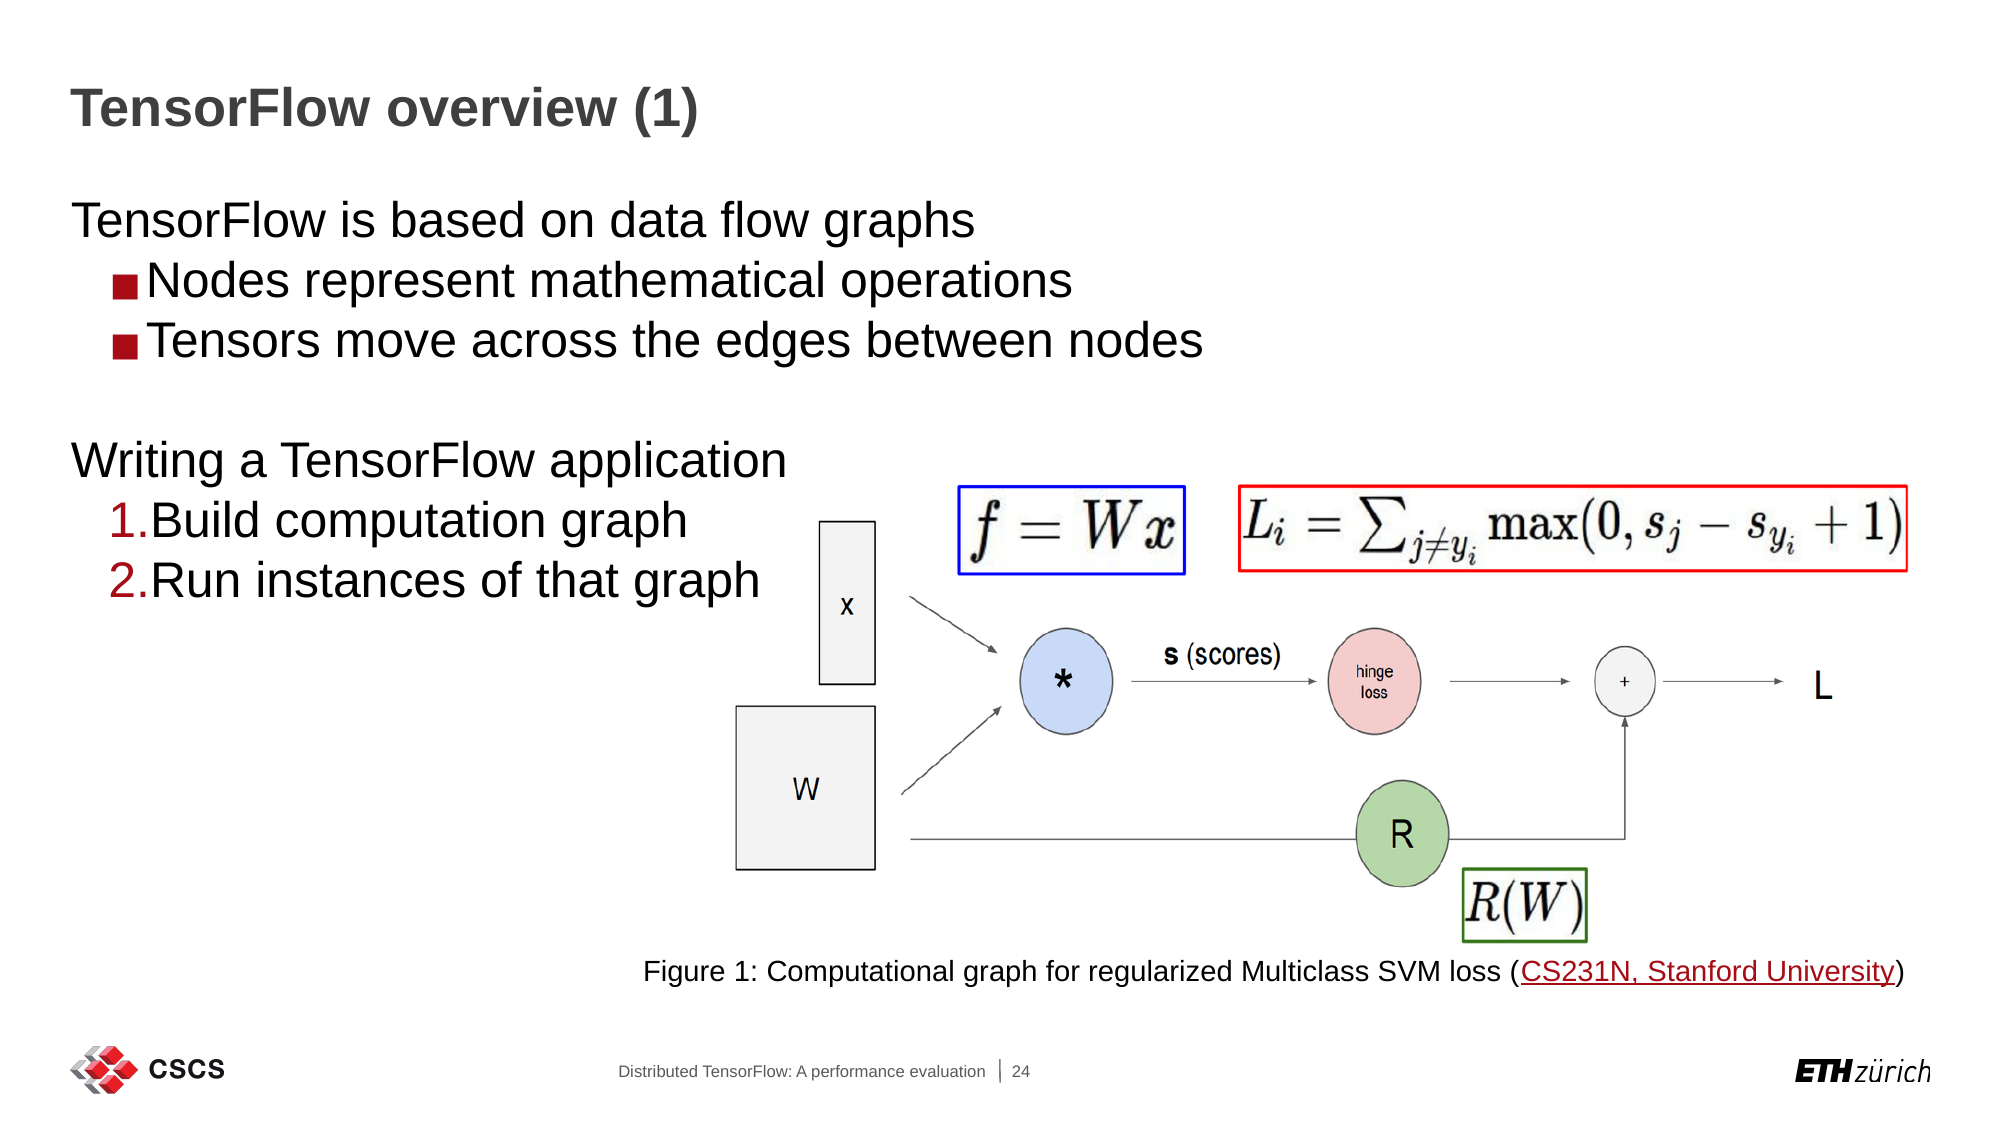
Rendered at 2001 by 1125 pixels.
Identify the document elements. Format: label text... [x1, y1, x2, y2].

title TensorFlow overview (1) [70, 7, 1930, 149]
list TensorFlow is based on data flow graphs Nodes represent mathematical operations Tensors move across the edges between nodes Writing a TensorFlow application Build computation graph Run instances of that graph [70, 178, 1930, 1022]
picture [57, 1033, 236, 1106]
footer Distributed TensorFlow: A performance evaluation [322, 1059, 998, 1083]
picture [1795, 1059, 1930, 1082]
slide_number <number> [999, 1059, 1063, 1083]
text_box Figure 1: Computational graph for regularized Multiclass SVM loss (CS231N, Stanford University) [628, 937, 1938, 993]
